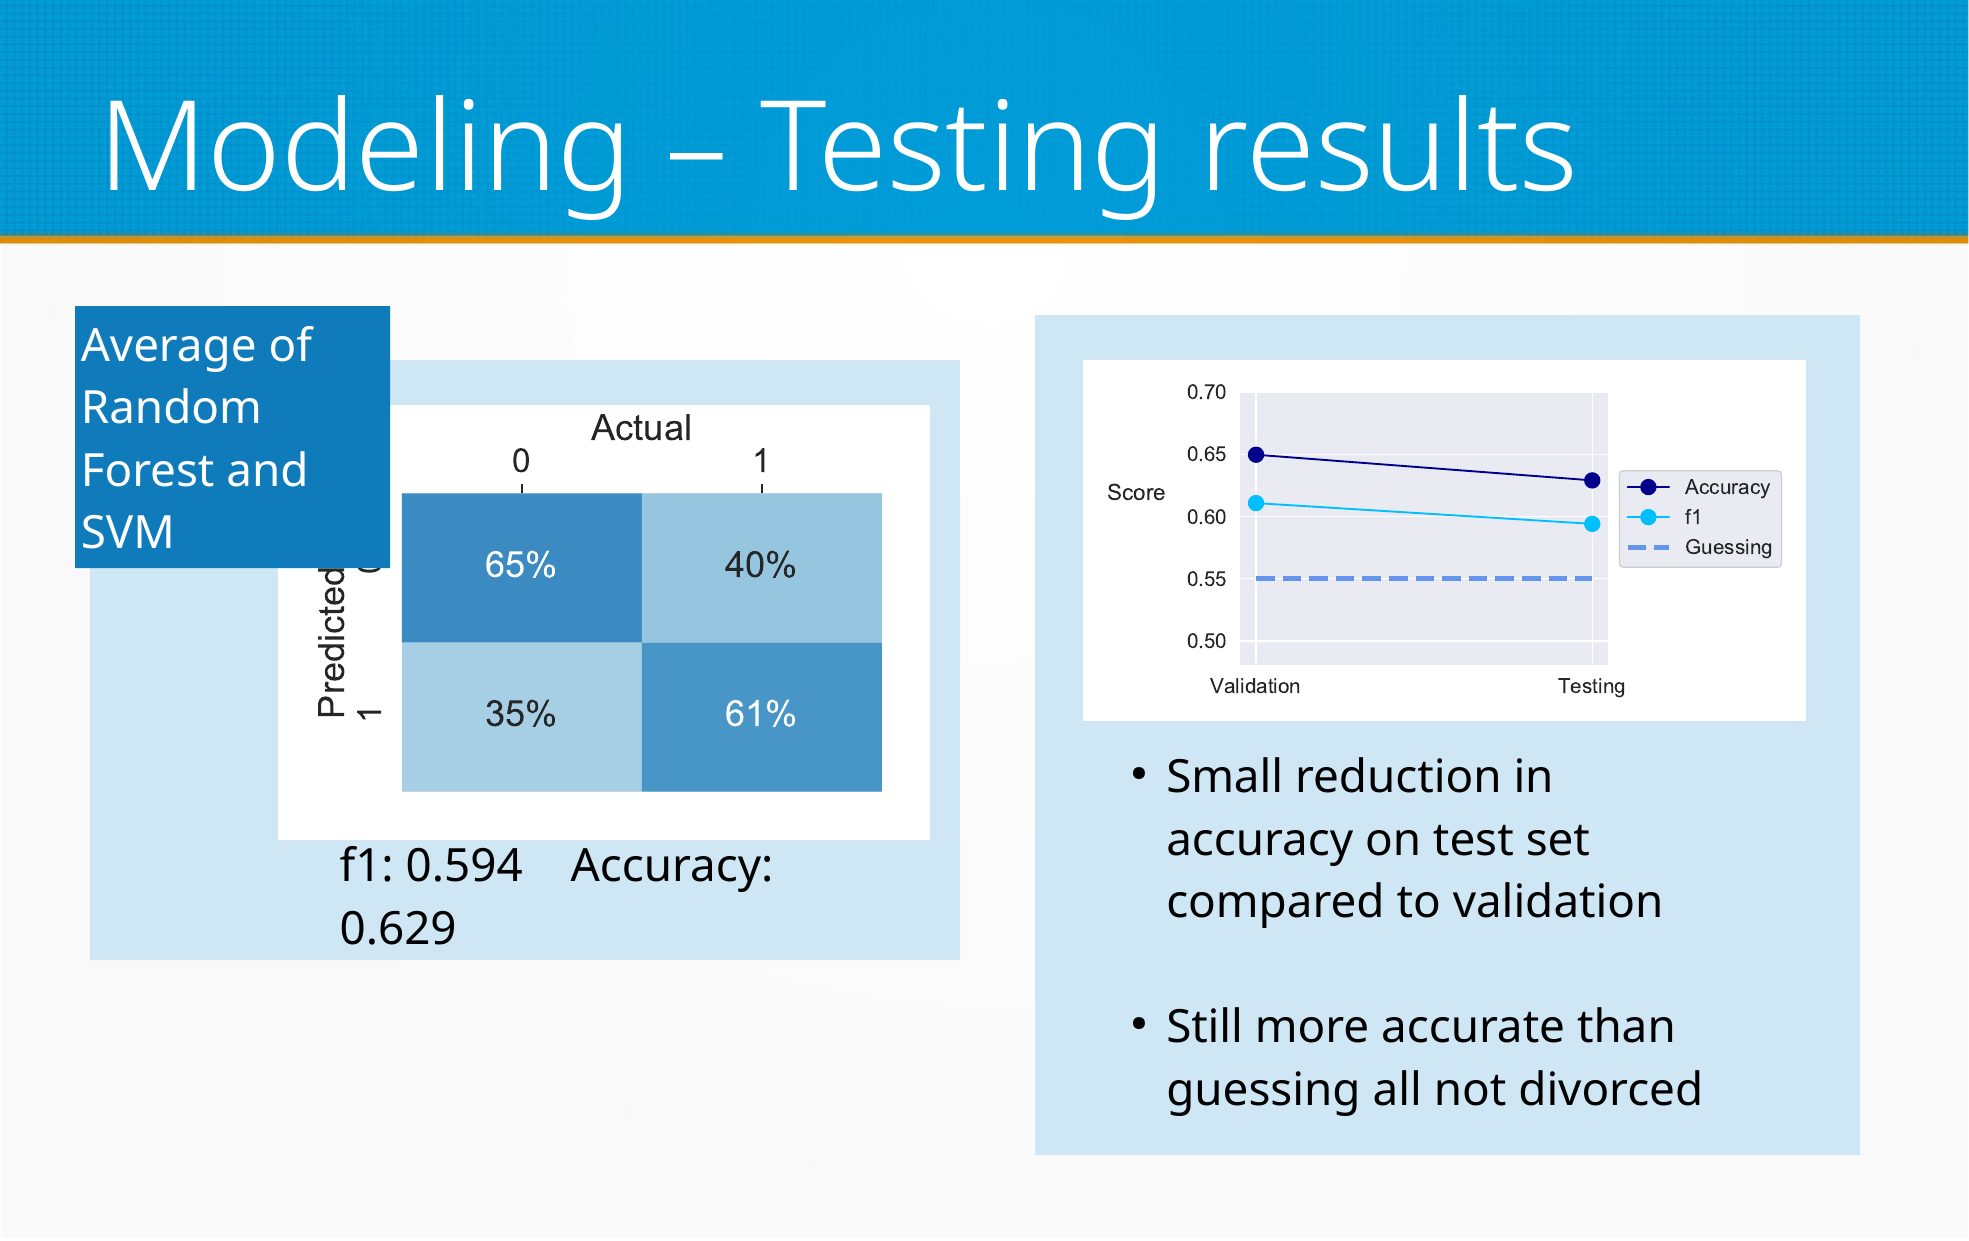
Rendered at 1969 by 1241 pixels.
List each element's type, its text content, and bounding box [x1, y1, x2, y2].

text_box Average of Random Forest and SVM [75, 345, 391, 530]
title Modeling – Testing results [98, 19, 1870, 227]
text_box [1035, 315, 1861, 1156]
text_box Small reduction in accuracy on test set compared to validation Still more accurate than guessing all not divorced [1125, 752, 1756, 1110]
picture [0, 233, 1969, 1241]
text_box f1: 0.594 Accuracy: 0.629 [333, 860, 859, 931]
text_box [90, 360, 961, 961]
